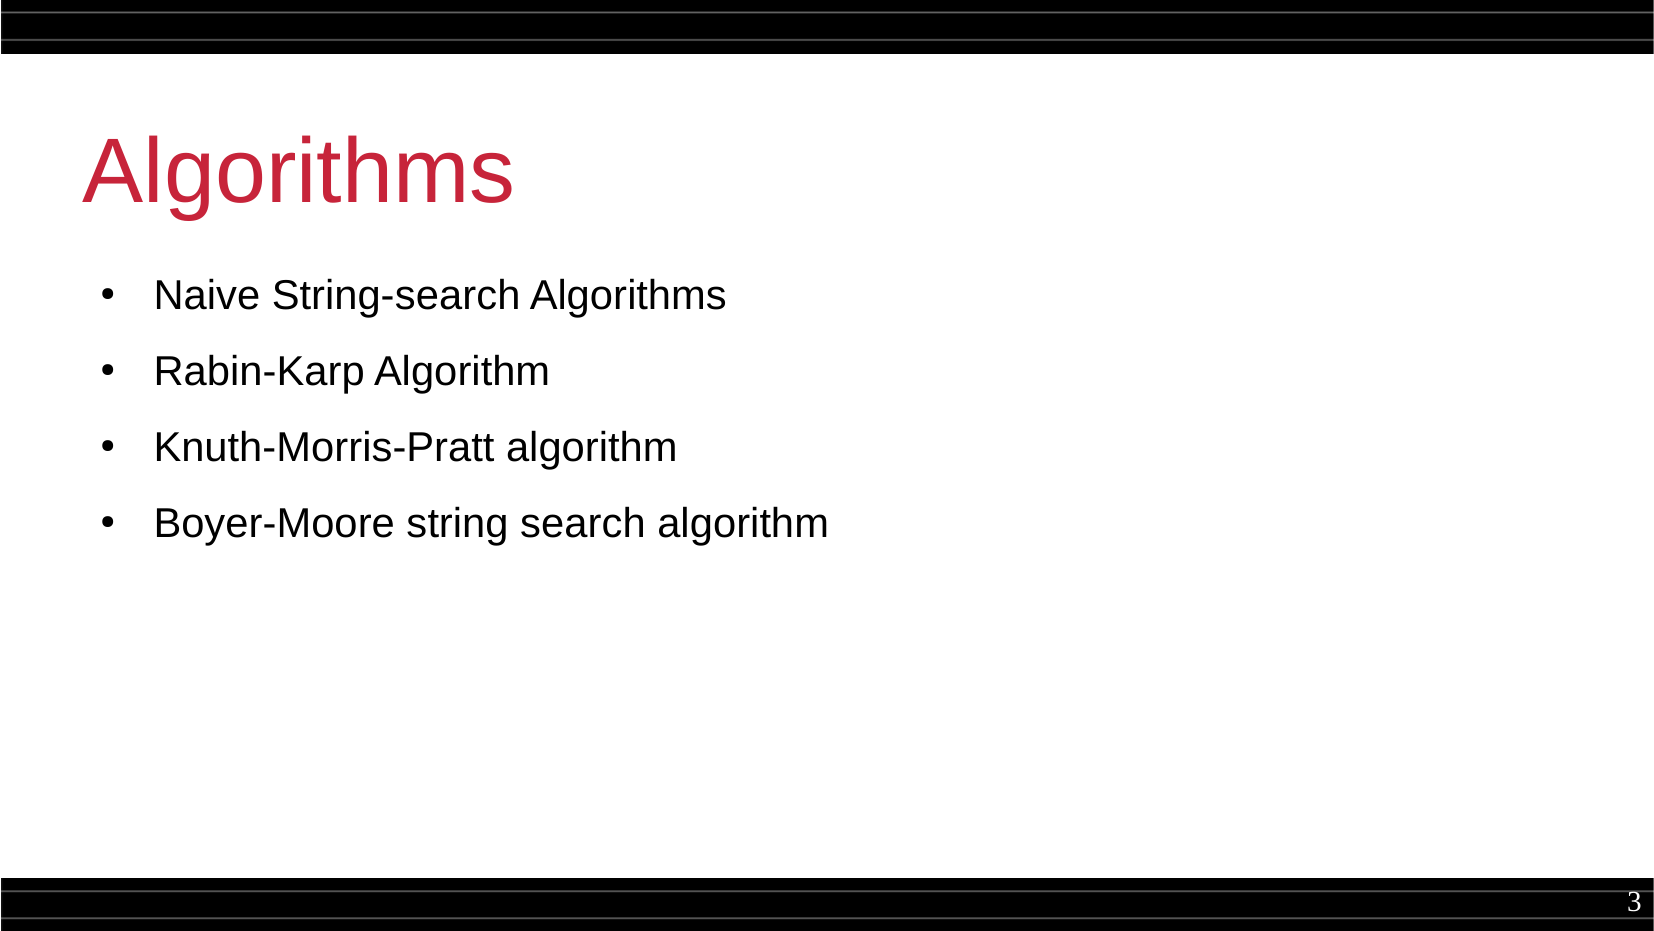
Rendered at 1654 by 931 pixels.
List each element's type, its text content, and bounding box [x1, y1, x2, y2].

list Naive String-search Algorithms Rabin-Karp Algorithm Knuth-Morris-Pratt algorithm Boyer-Moore string search algorithm [82, 271, 1571, 851]
picture [1, 0, 1654, 54]
picture [1, 878, 1654, 931]
title Algorithms [82, 92, 1571, 249]
